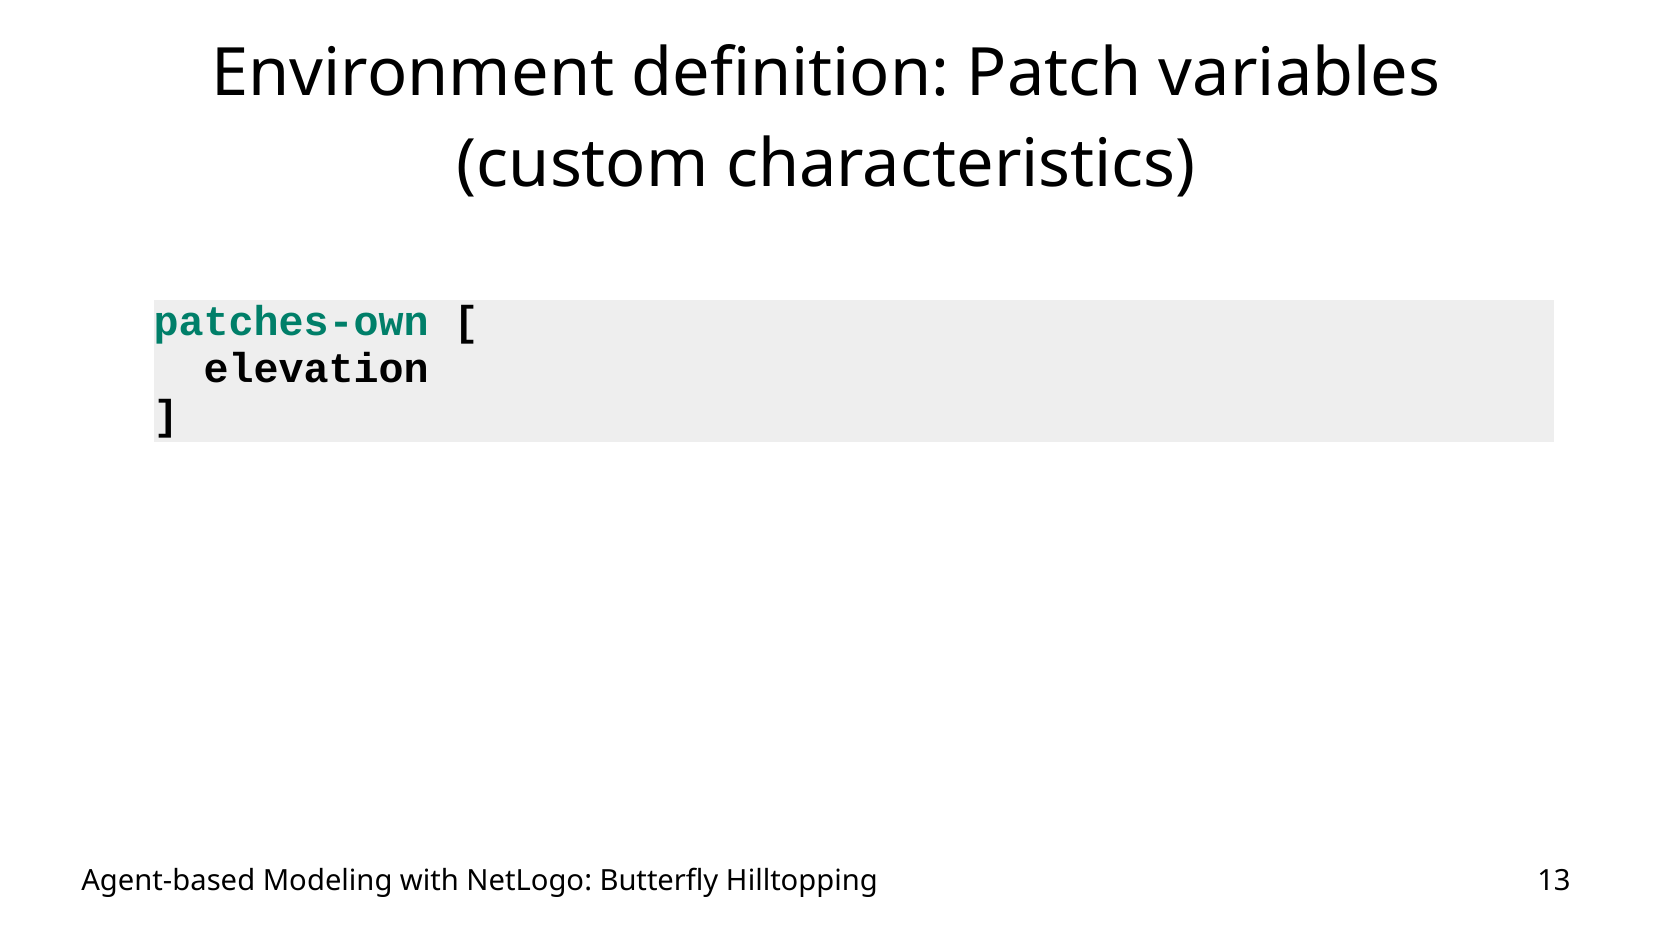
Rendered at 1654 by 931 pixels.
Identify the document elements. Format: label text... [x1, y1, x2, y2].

title Environment definition: Patch variables (custom characteristics) [82, 24, 1571, 205]
list patches-own [ elevation ] [153, 300, 1642, 840]
